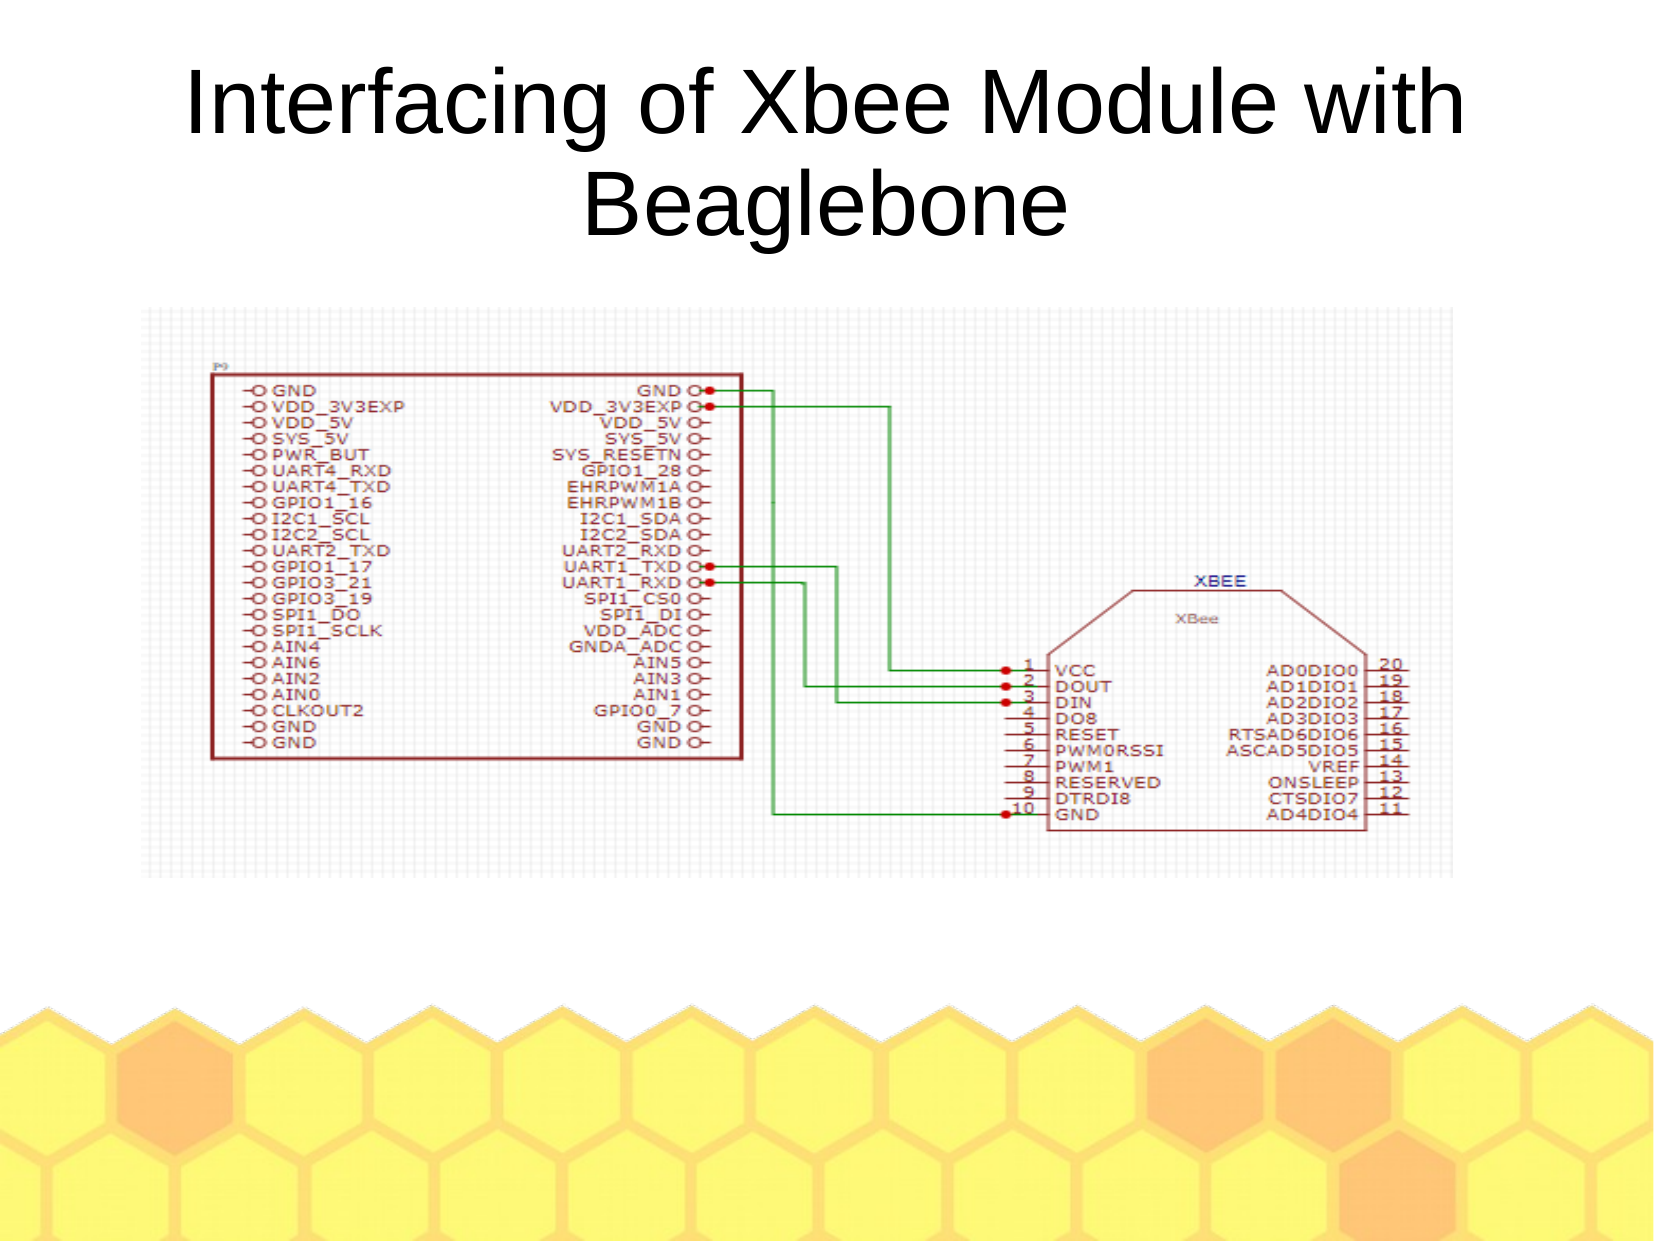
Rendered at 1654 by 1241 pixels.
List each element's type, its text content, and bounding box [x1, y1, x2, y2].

picture [141, 307, 1453, 878]
title Interfacing of Xbee Module with Beaglebone [82, 49, 1571, 257]
picture [0, 1001, 1654, 1241]
